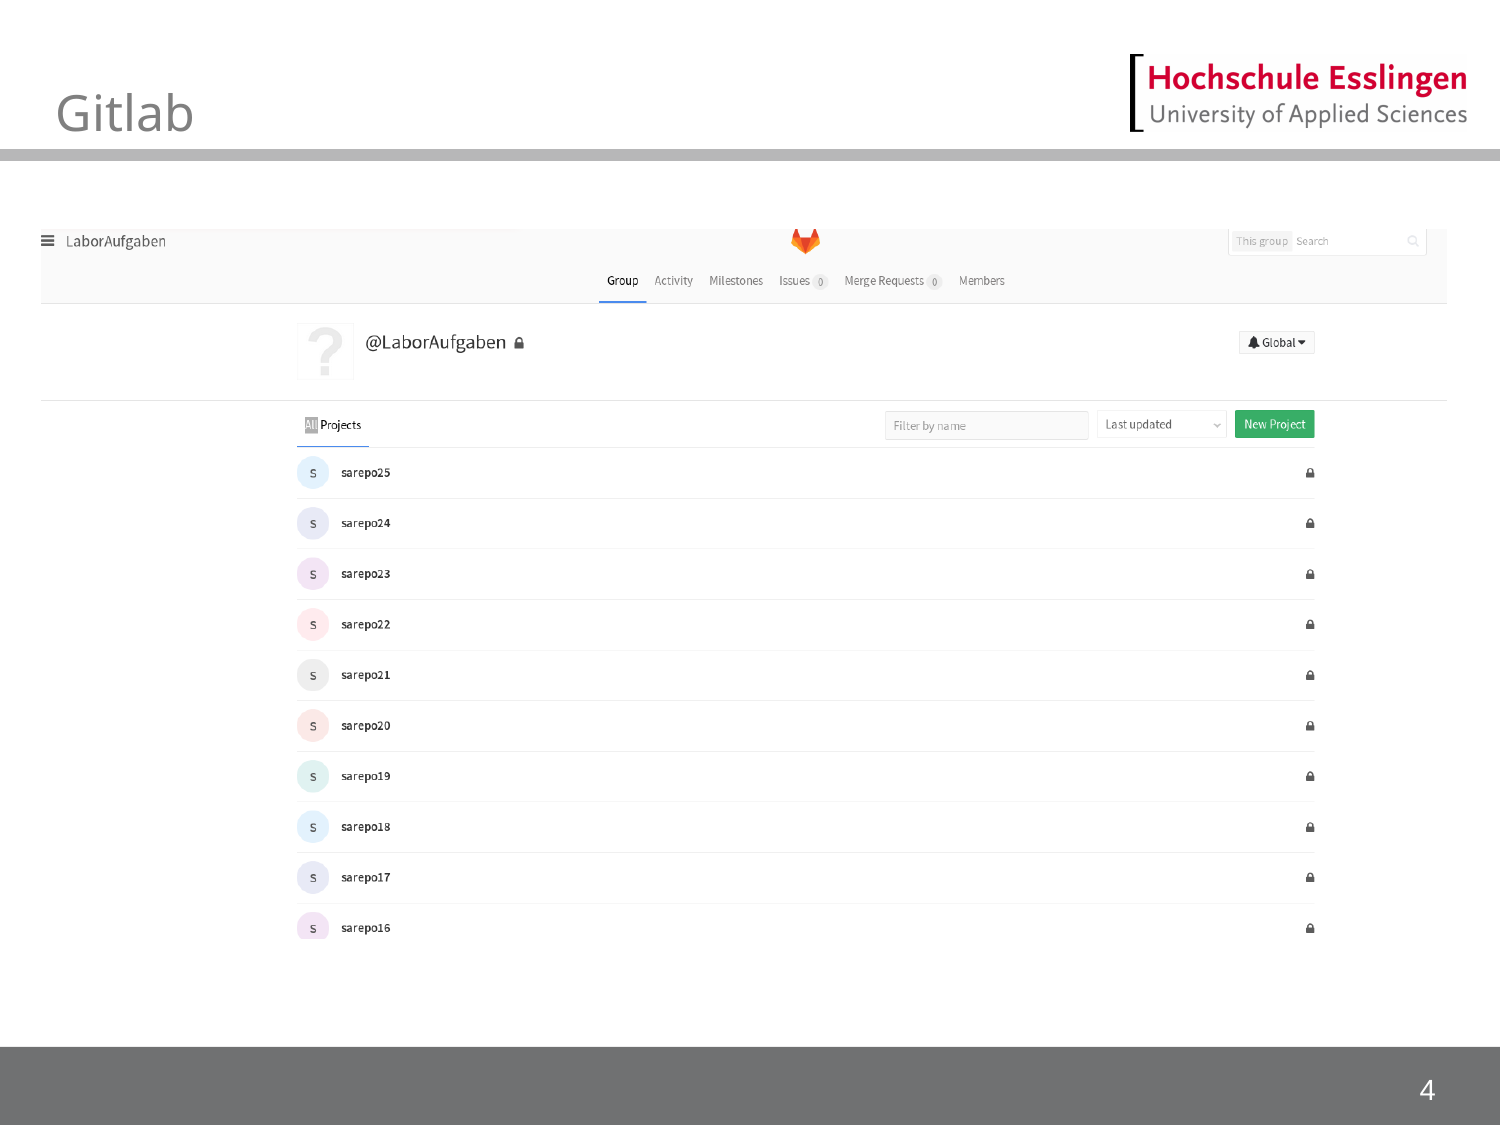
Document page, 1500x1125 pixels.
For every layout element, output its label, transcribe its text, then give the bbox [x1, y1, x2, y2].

title Gitlab [41, 6, 1105, 149]
picture [1130, 54, 1467, 132]
picture [41, 229, 1447, 940]
